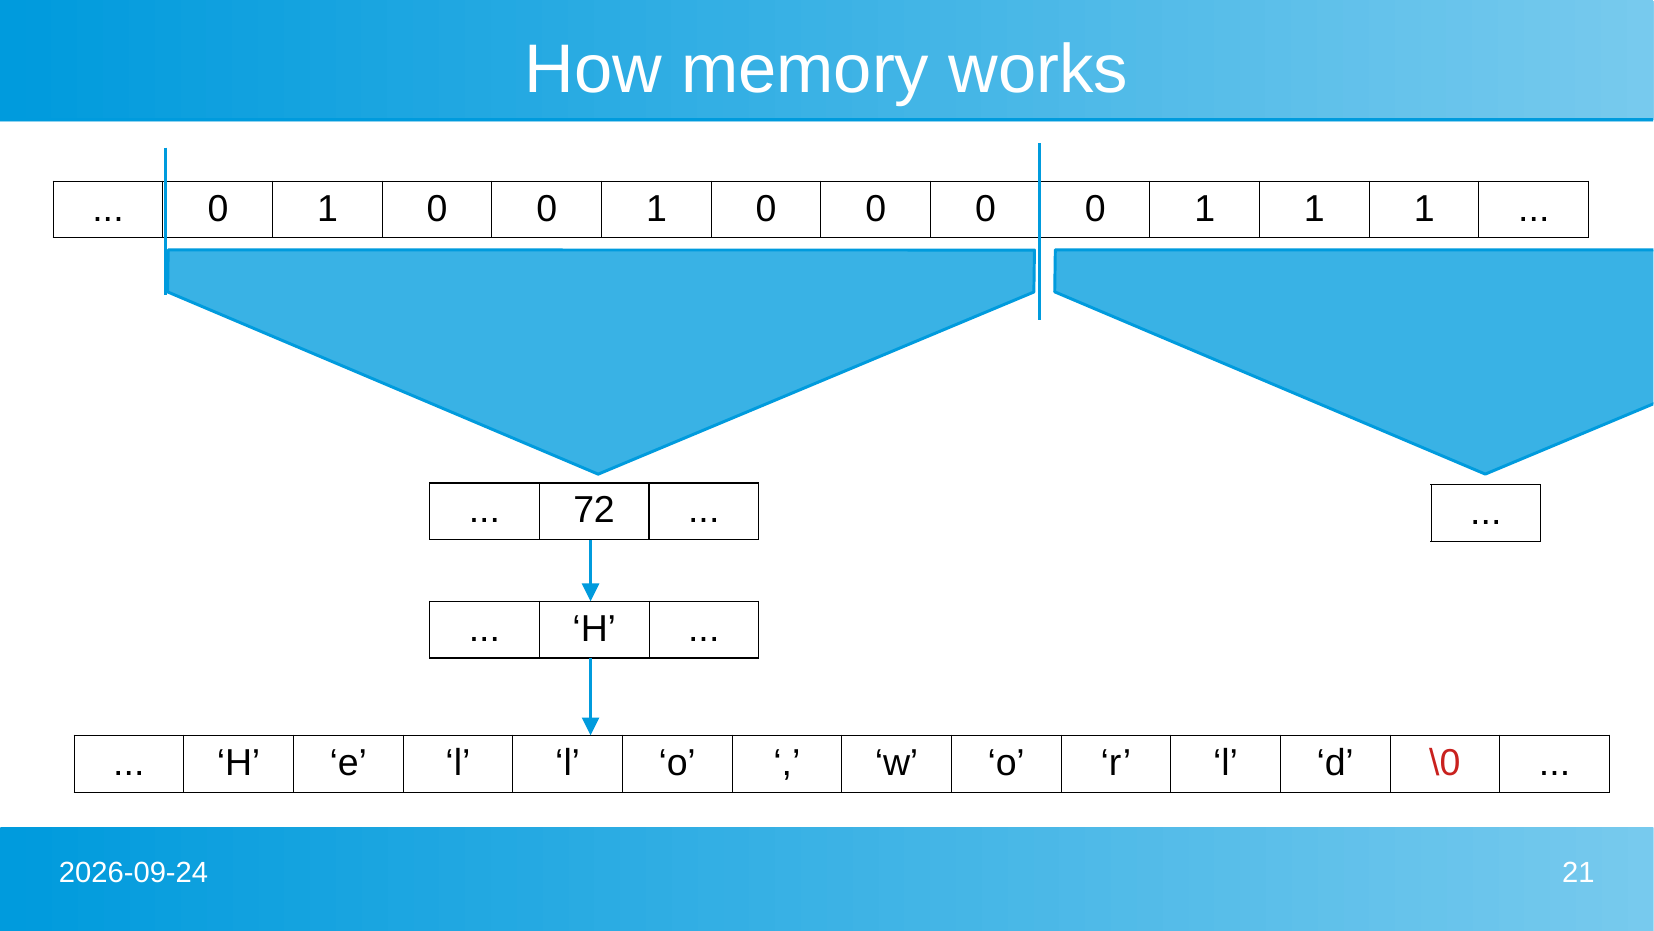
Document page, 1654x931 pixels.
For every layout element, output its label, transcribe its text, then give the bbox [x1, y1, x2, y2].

table_header ... [1500, 736, 1609, 792]
table_header 1 [273, 182, 382, 237]
table_header ... [430, 602, 539, 657]
table_header ... [650, 484, 758, 539]
table_header 0 [1041, 182, 1149, 237]
table_header 0 [931, 182, 1038, 237]
table_header 0 [821, 182, 930, 237]
table_header ‘w’ [842, 736, 951, 792]
text_box [1054, 249, 1654, 475]
table_header ... [650, 602, 758, 657]
table_header 0 [383, 182, 491, 237]
table_header 0 [167, 182, 272, 237]
table_header \0 [1391, 736, 1499, 792]
table_header ‘l’ [513, 736, 622, 792]
text_box [167, 249, 1035, 475]
table_header ‘l’ [1171, 736, 1280, 792]
table_header ‘e’ [294, 736, 403, 792]
table_header ‘r’ [1062, 736, 1170, 792]
table_header ... [1432, 485, 1540, 541]
table_header ‘o’ [952, 736, 1061, 792]
table_header 0 [492, 182, 601, 237]
table_header ‘o’ [623, 736, 732, 792]
table_header ... [54, 182, 162, 237]
table_header ‘H’ [540, 602, 649, 657]
table_header ‘H’ [184, 736, 293, 792]
table_header ‘,’ [733, 736, 841, 792]
table_header ... [1479, 182, 1588, 237]
table_header ... [75, 736, 183, 792]
table_header 0 [712, 182, 820, 237]
table_header 1 [1150, 182, 1259, 237]
table_header ‘l’ [404, 736, 512, 792]
table_header ... [430, 484, 539, 539]
title How memory works [59, 29, 1595, 108]
table_header ‘d’ [1281, 736, 1390, 792]
table_header 1 [1260, 182, 1369, 237]
table_header 72 [540, 484, 648, 539]
table_header 1 [602, 182, 711, 237]
table_header 1 [1370, 182, 1478, 237]
